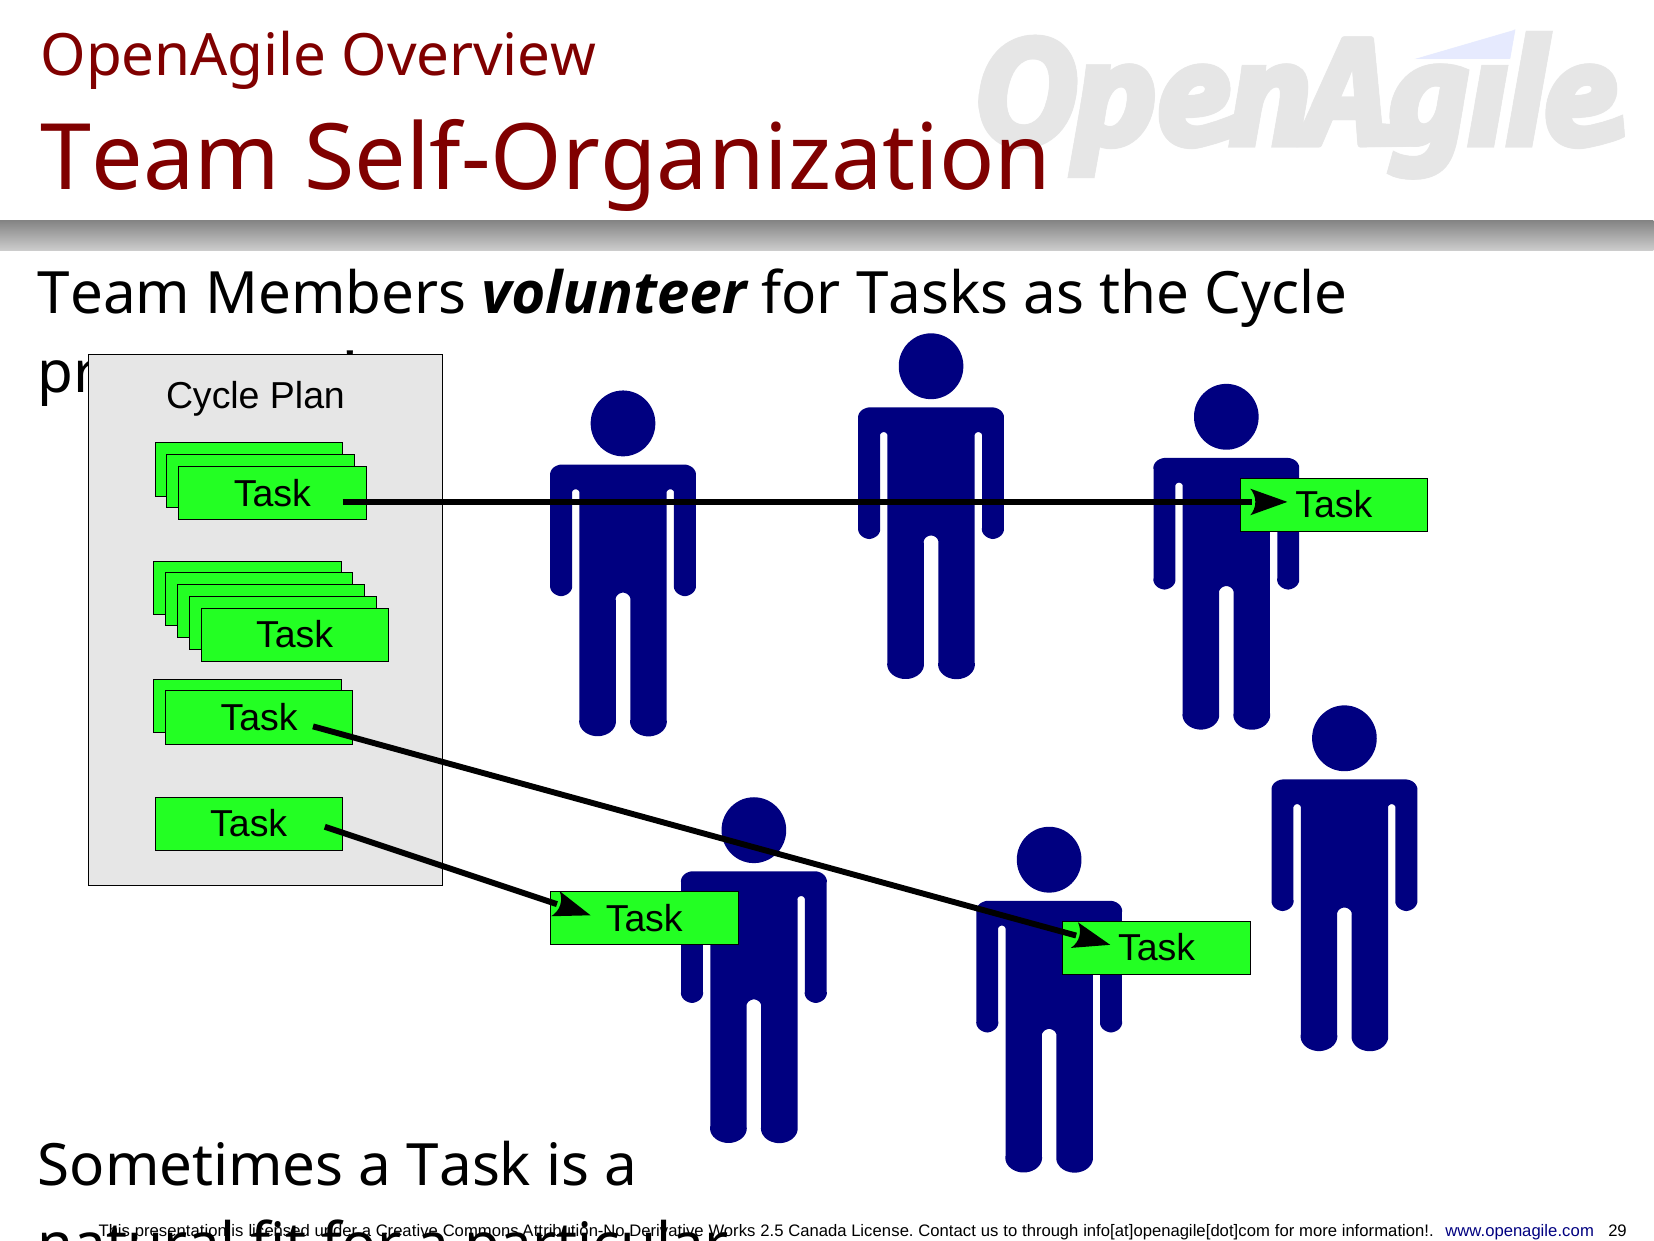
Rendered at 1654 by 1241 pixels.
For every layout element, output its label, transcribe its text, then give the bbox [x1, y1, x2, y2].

text_box [981, 505, 1004, 540]
text_box Task [178, 466, 367, 520]
text_box [680, 871, 827, 1144]
title OpenAgile Overview Team Self-Organization [40, 8, 1654, 222]
text_box [1312, 705, 1377, 772]
text_box [887, 505, 975, 680]
text_box [858, 505, 881, 540]
text_box [1194, 383, 1259, 450]
text_box [1100, 975, 1123, 1033]
text_box Task [165, 690, 353, 745]
text_box Task [550, 891, 739, 945]
text_box Task [177, 584, 365, 638]
text_box Task [189, 596, 377, 650]
list Team Members volunteer for Tasks as the Cycle progresses! Sometimes a Task is a natural fit for a particular Team Member. [37, 251, 1654, 1192]
text_box Task [153, 561, 342, 615]
text_box Task [153, 679, 342, 733]
text_box [858, 407, 1004, 499]
text_box Task [166, 454, 355, 508]
text_box [673, 505, 696, 597]
text_box Cycle Plan [151, 367, 361, 450]
text_box Task [201, 608, 389, 662]
text_box Task [165, 572, 353, 626]
text_box Task [1240, 478, 1428, 532]
text_box Task [1062, 921, 1251, 975]
text_box [1016, 826, 1082, 893]
text_box [724, 843, 774, 864]
text_box [88, 354, 443, 886]
text_box [1277, 532, 1300, 590]
text_box Task [155, 797, 343, 851]
text_box [1182, 505, 1271, 730]
text_box [680, 945, 704, 1003]
text_box [550, 505, 573, 597]
text_box [550, 464, 696, 499]
text_box [579, 505, 667, 737]
text_box [1153, 457, 1300, 499]
text_box [978, 900, 1123, 928]
text_box [898, 333, 964, 400]
text_box [976, 912, 1093, 1173]
text_box [1271, 779, 1418, 1052]
text_box [721, 797, 787, 851]
text_box Task [155, 442, 343, 497]
text_box [590, 390, 656, 457]
text_box [1153, 505, 1176, 590]
